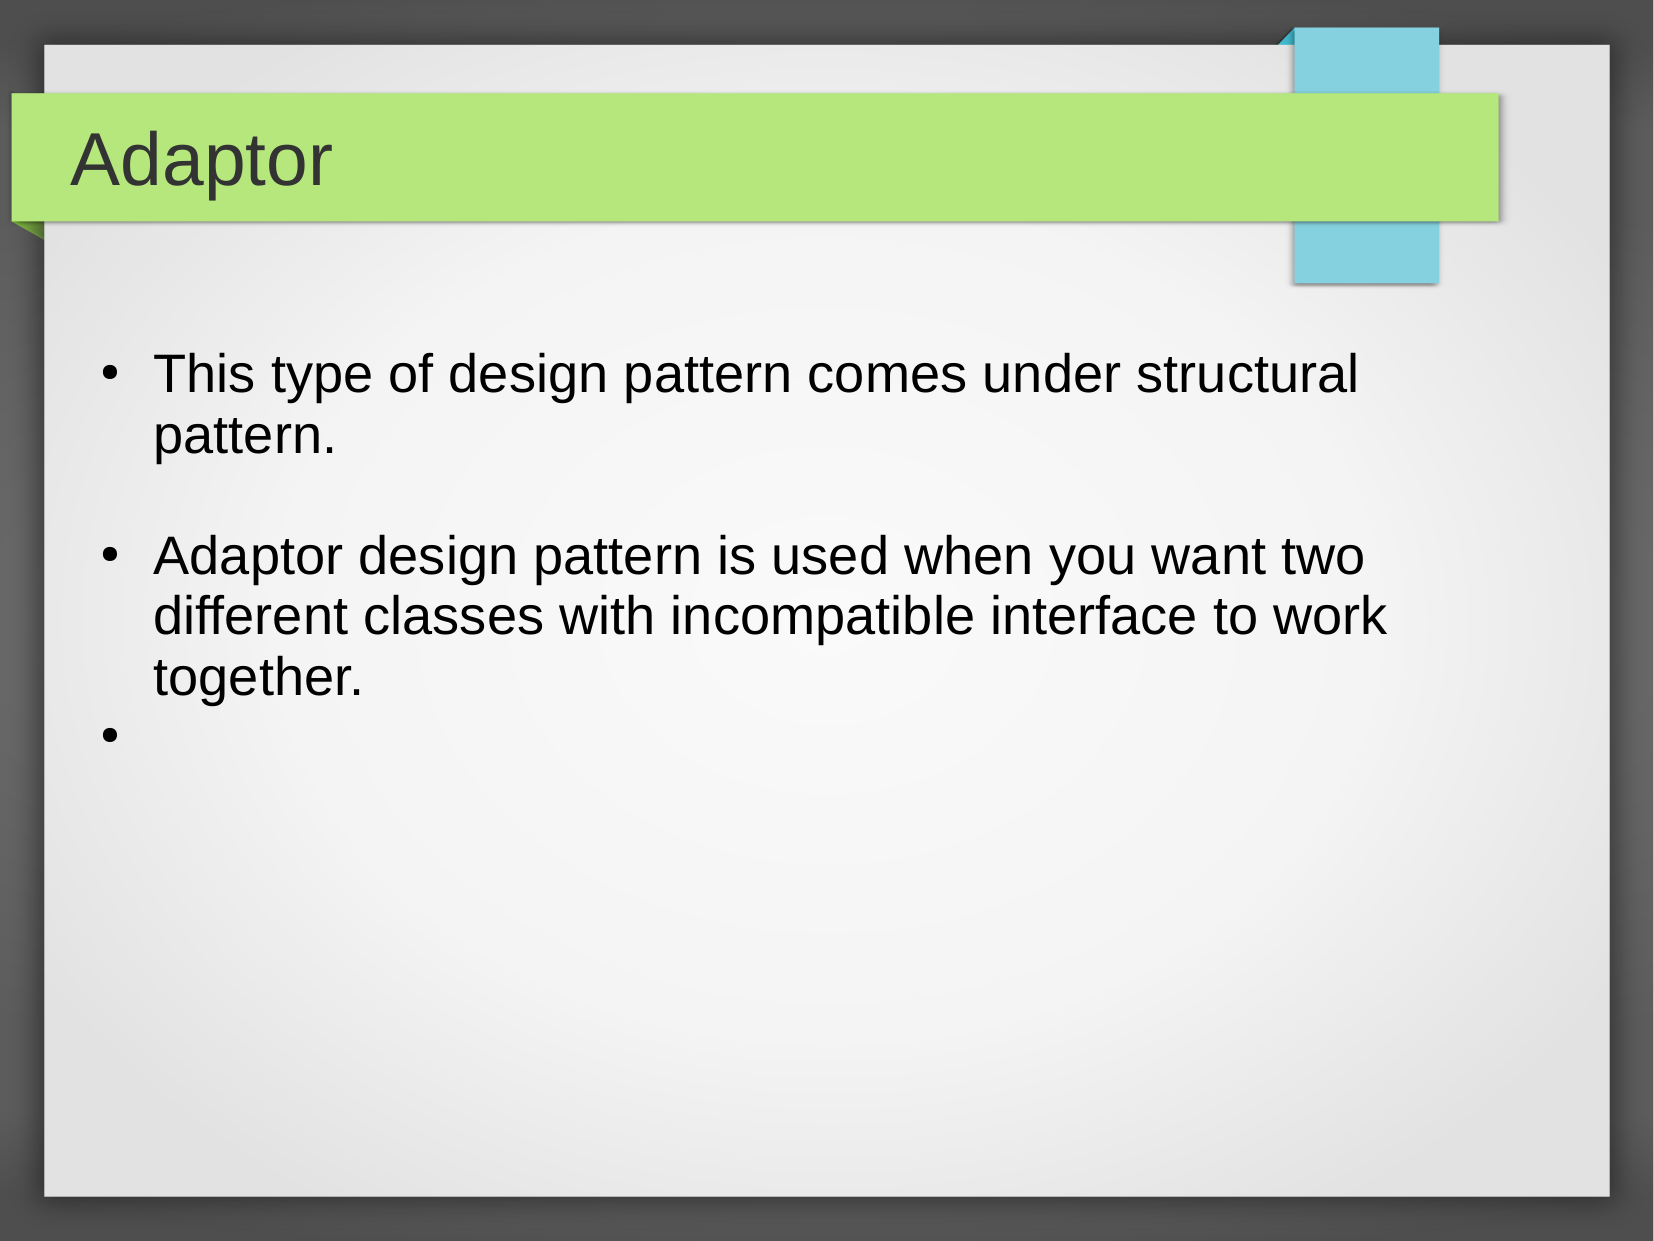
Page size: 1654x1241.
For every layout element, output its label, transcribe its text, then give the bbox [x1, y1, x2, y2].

title Adaptor [70, 106, 1229, 213]
list This type of design pattern comes under structural pattern. Adaptor design pattern is used when you want two different classes with incompatible interface to work together. [82, 343, 1538, 1063]
picture [0, 0, 1654, 1241]
